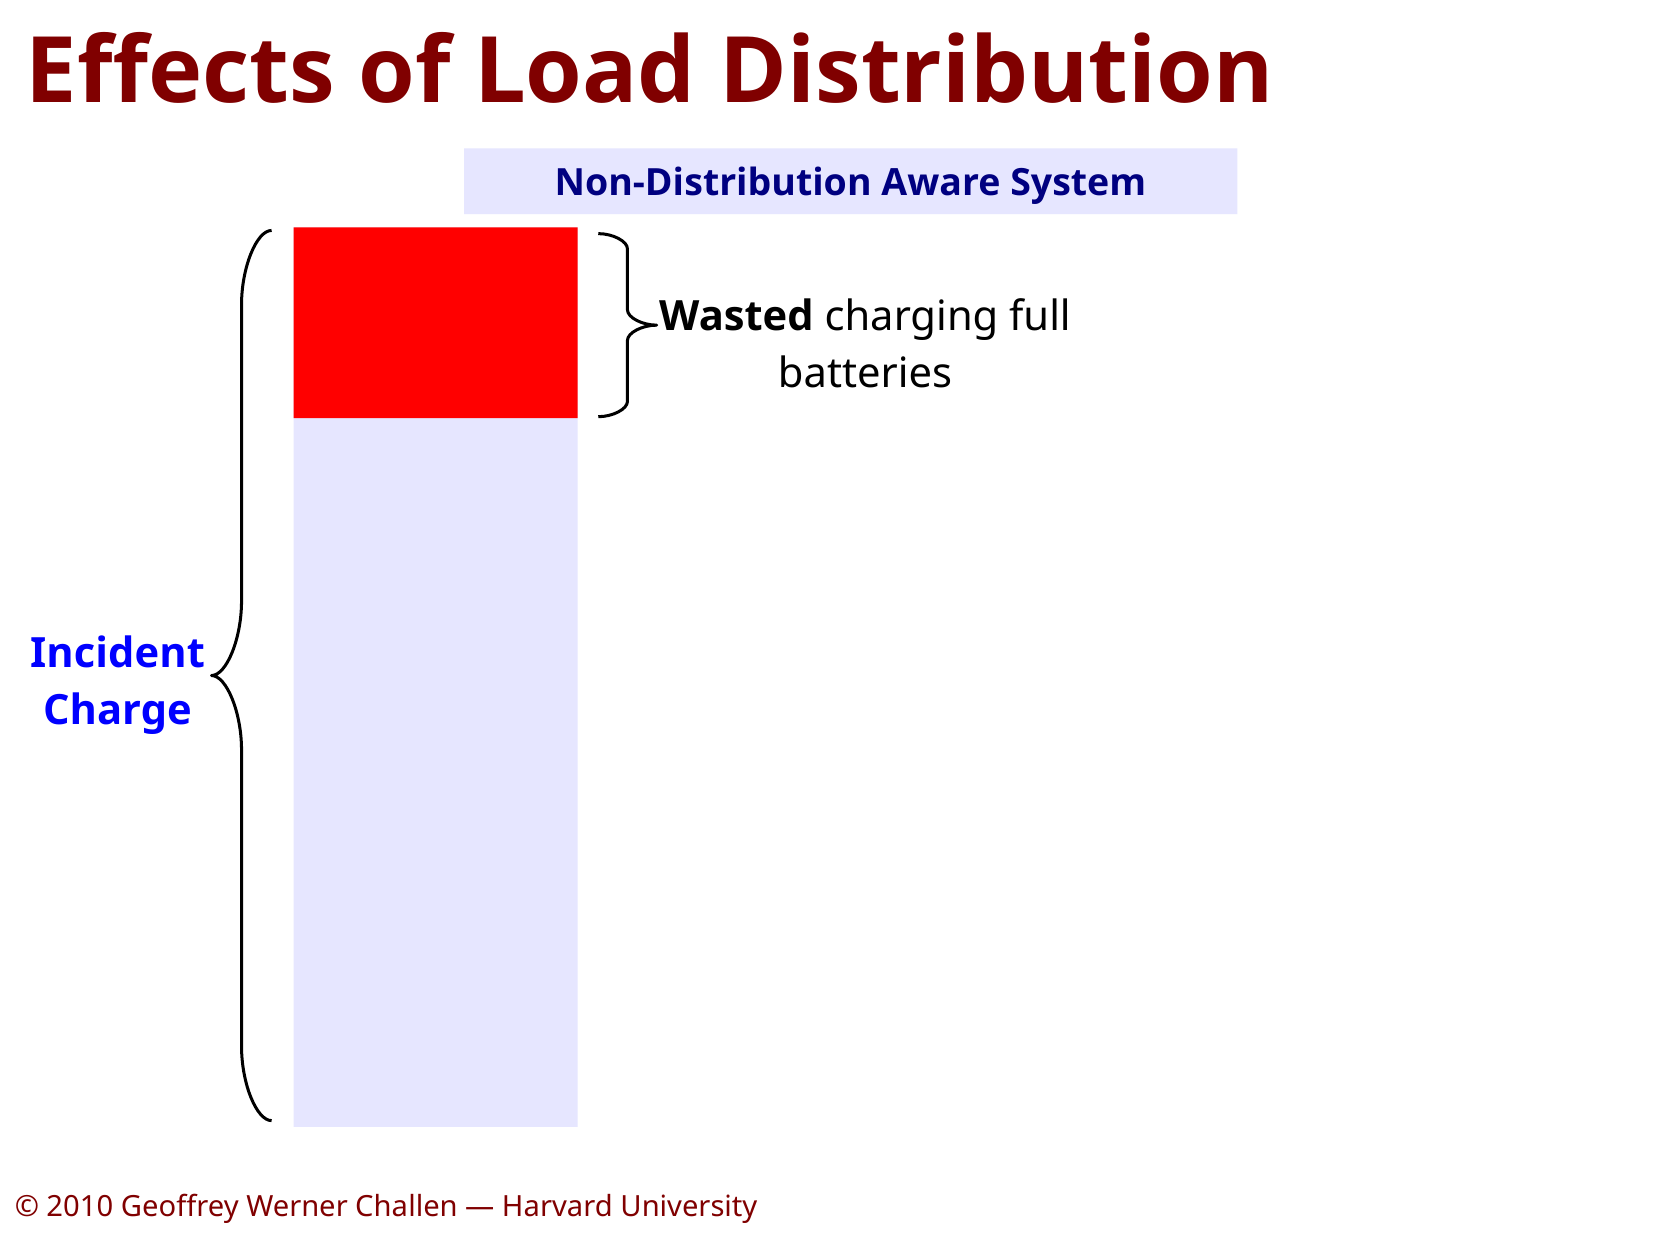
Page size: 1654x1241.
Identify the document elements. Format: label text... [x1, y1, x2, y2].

text_box Wasted charging full batteries [634, 277, 1096, 391]
text_box [293, 227, 578, 1127]
text_box Non-Distribution Aware System [464, 148, 1238, 208]
title Effects of Load Distribution [25, 12, 1438, 121]
text_box Incident Charge [0, 615, 236, 729]
